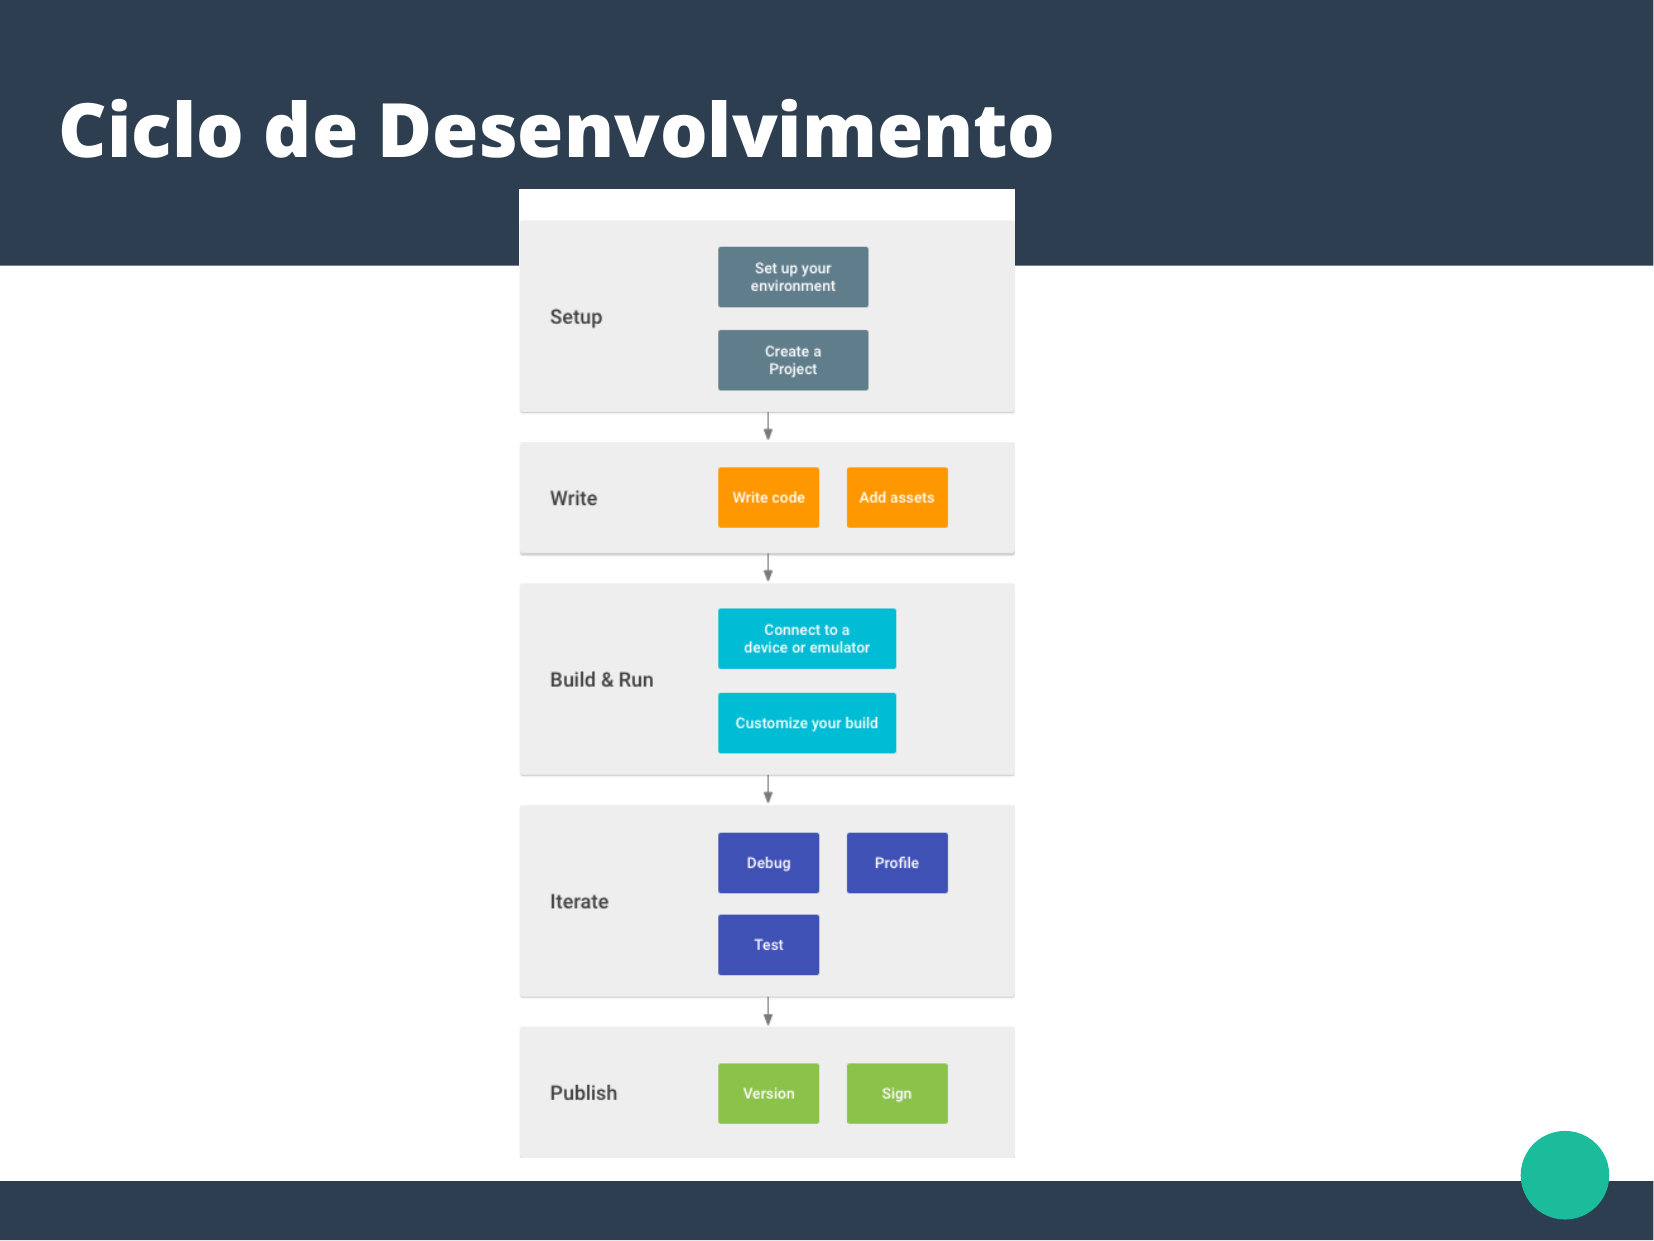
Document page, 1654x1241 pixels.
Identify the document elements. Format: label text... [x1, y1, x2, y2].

title Ciclo de Desenvolvimento [59, 49, 1595, 207]
picture [519, 189, 1015, 1158]
